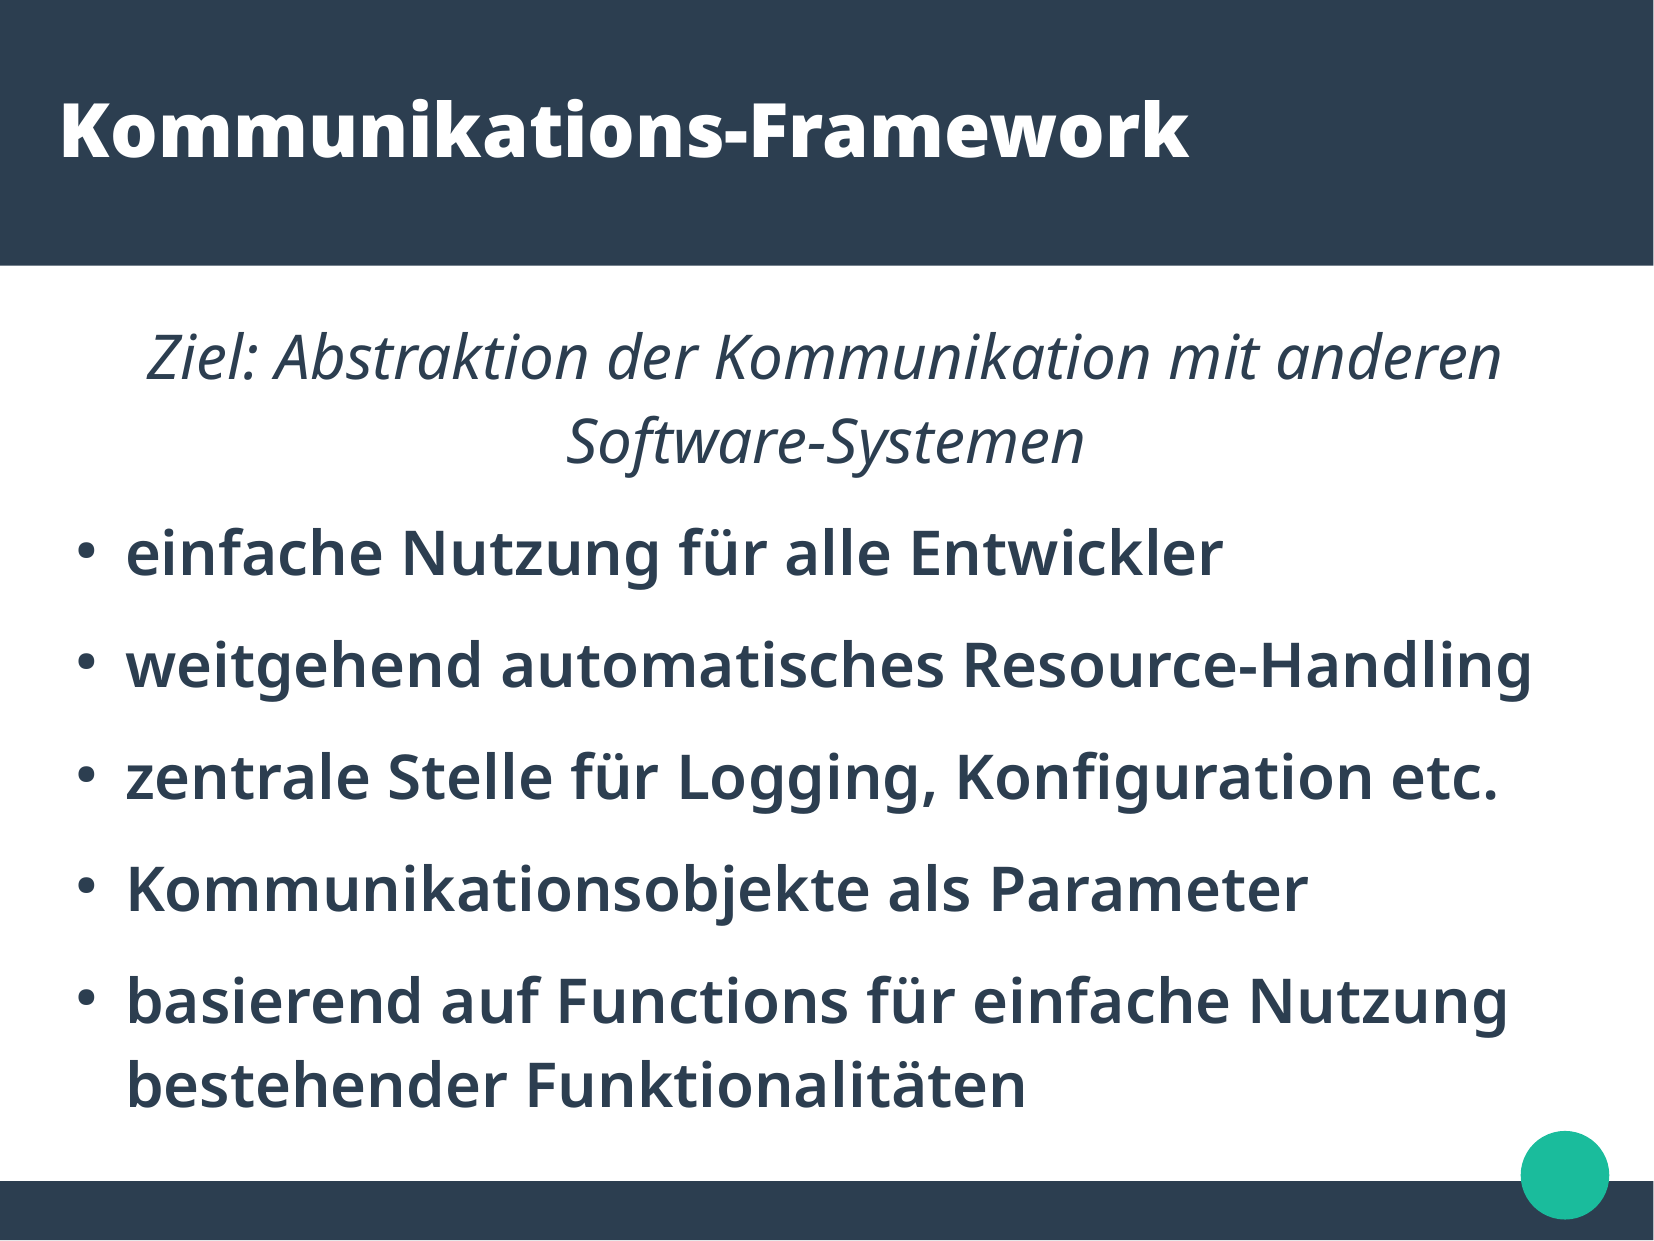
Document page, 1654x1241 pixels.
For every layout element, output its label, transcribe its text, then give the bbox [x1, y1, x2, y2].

list Ziel: Abstraktion der Kommunikation mit anderen Software-Systemen einfache Nutzung für alle Entwickler weitgehend automatisches Resource-Handling zentrale Stelle für Logging, Konfiguration etc. Kommunikationsobjekte als Parameter basierend auf Functions für einfache Nutzung bestehender Funktionalitäten [59, 312, 1595, 1140]
title Kommunikations-Framework [59, 49, 1595, 207]
